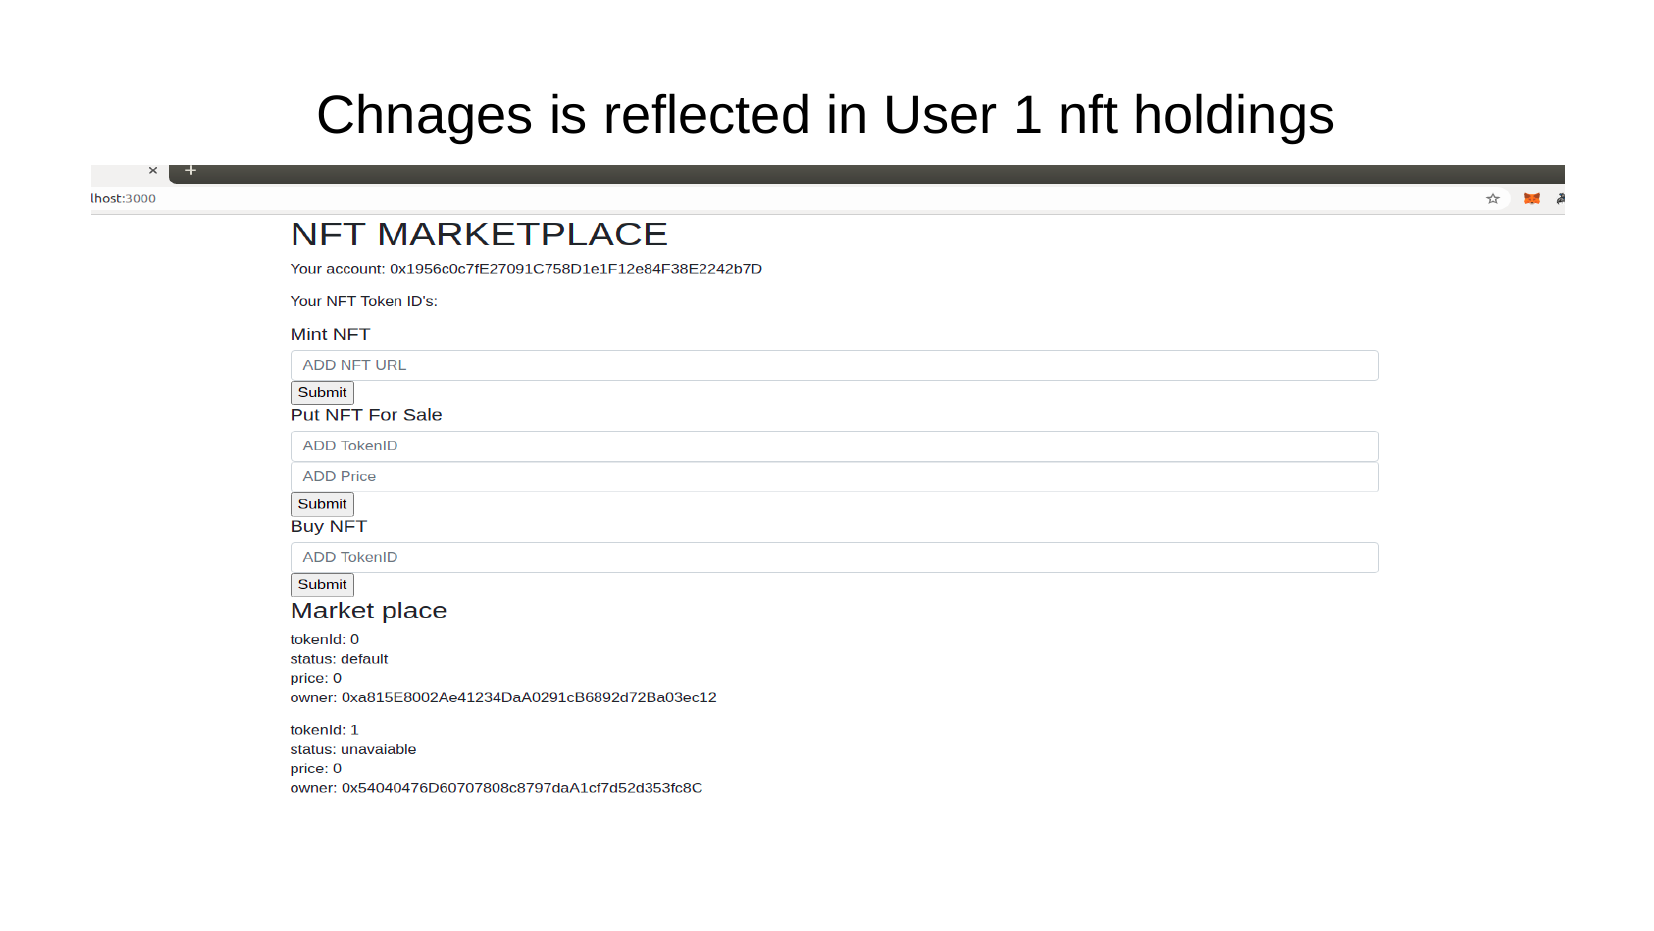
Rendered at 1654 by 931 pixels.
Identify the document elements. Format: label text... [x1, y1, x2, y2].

picture [91, 165, 1565, 931]
title Chnages is reflected in User 1 nft holdings [82, 37, 1571, 193]
